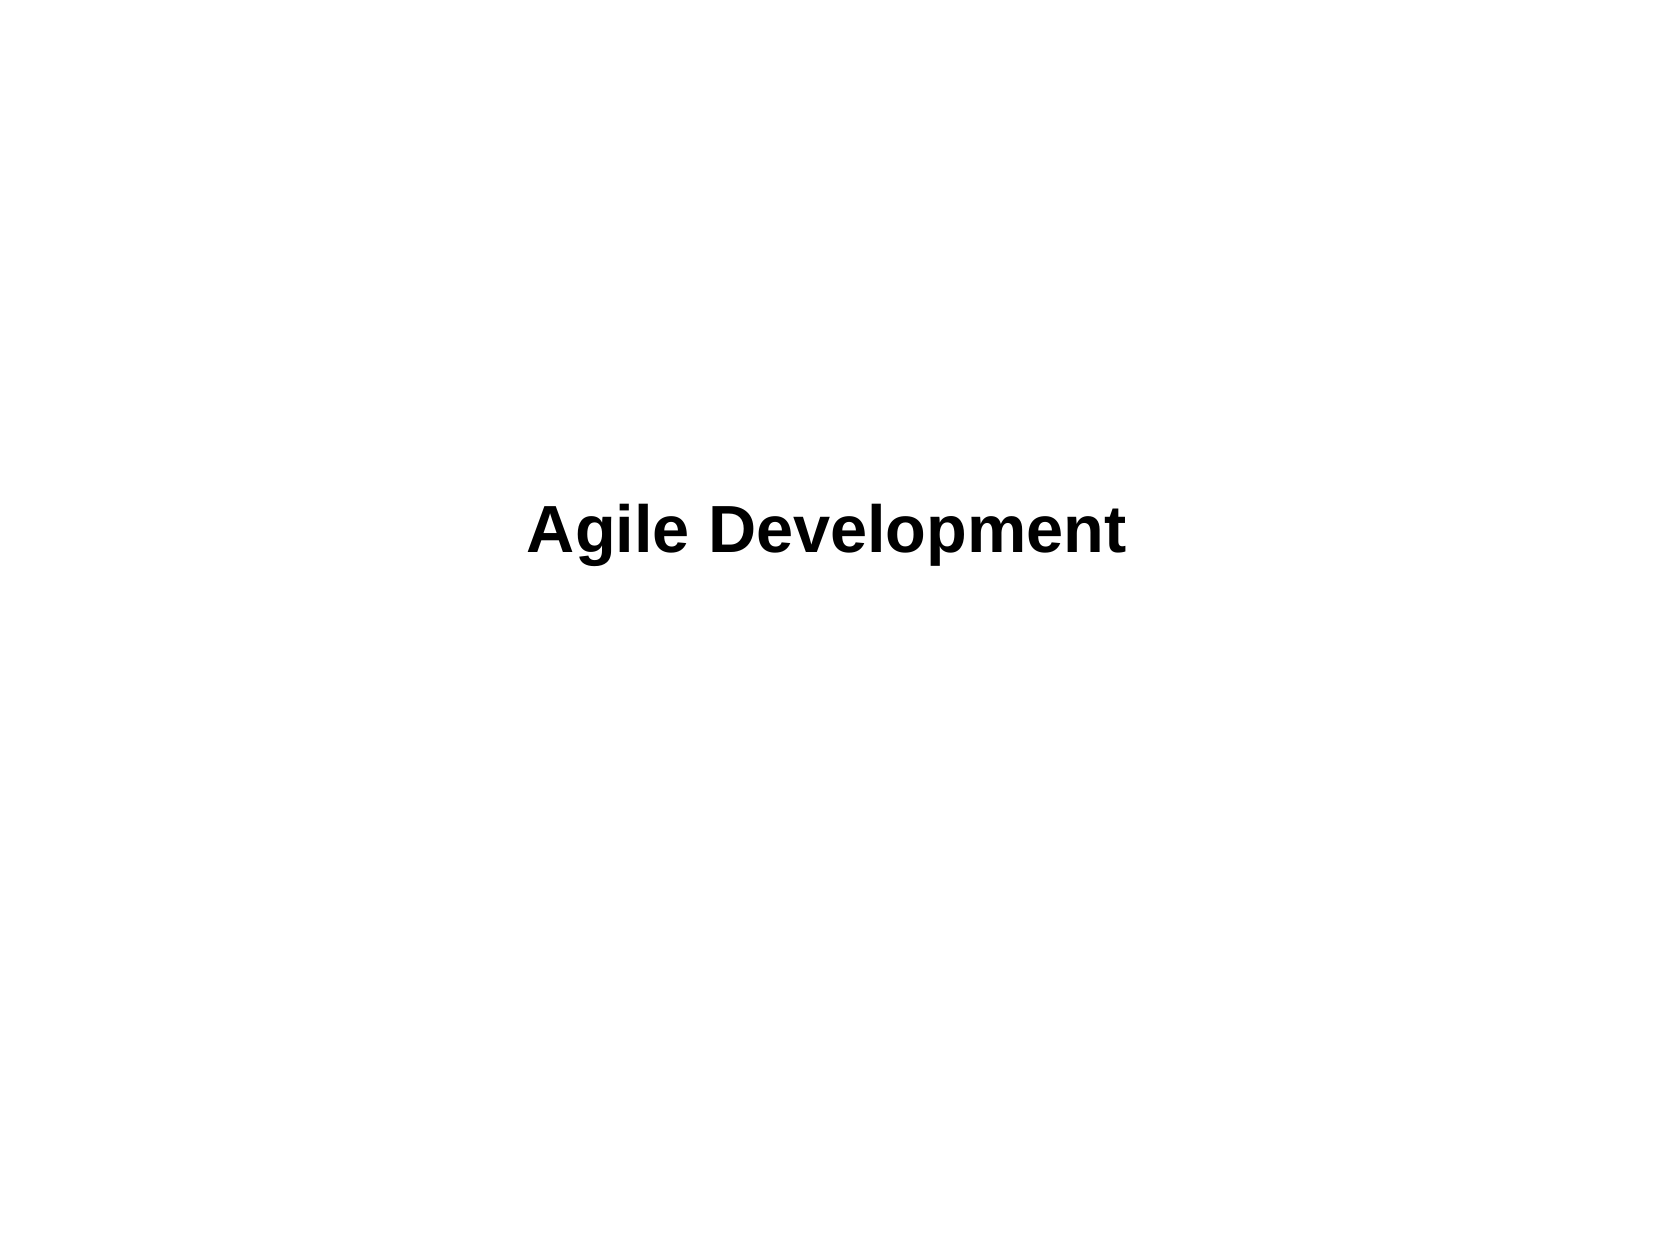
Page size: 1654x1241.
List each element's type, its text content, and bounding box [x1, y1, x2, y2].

subtitle Agile Development [82, 49, 1571, 1010]
